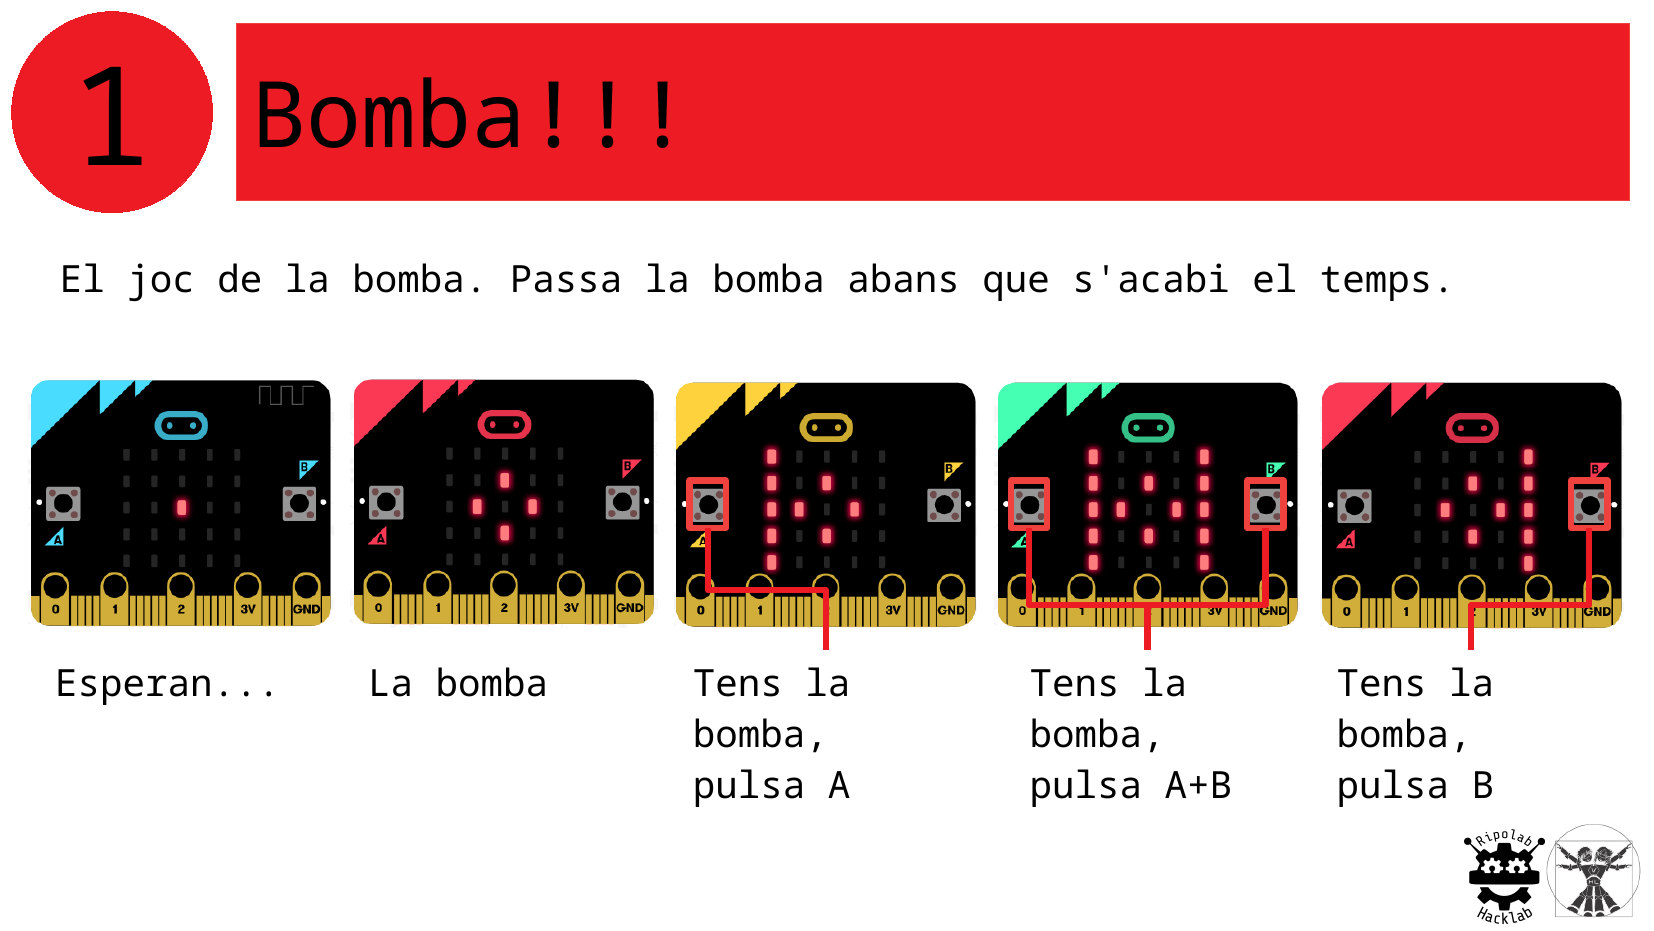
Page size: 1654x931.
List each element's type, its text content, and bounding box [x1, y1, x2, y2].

picture [1320, 381, 1624, 630]
text_box Bomba!!! [236, 23, 1630, 201]
picture [1574, 484, 1604, 525]
picture [1250, 484, 1280, 525]
text_box Tens la bomba, pulsa A+B [1014, 649, 1311, 811]
picture [1014, 484, 1044, 525]
picture [1464, 820, 1642, 924]
text_box 1 [11, 11, 213, 213]
picture [994, 380, 1300, 630]
text_box Esperan... [40, 649, 336, 736]
picture [28, 376, 334, 627]
picture [693, 484, 723, 525]
text_box Tens la bomba, pulsa A [678, 649, 974, 811]
text_box Tens la bomba, pulsa B [1321, 649, 1618, 811]
picture [674, 379, 977, 628]
text_box El joc de la bomba. Passa la bomba abans que s'acabi el temps. [45, 245, 1625, 407]
picture [350, 376, 658, 628]
text_box La bomba [353, 649, 649, 736]
